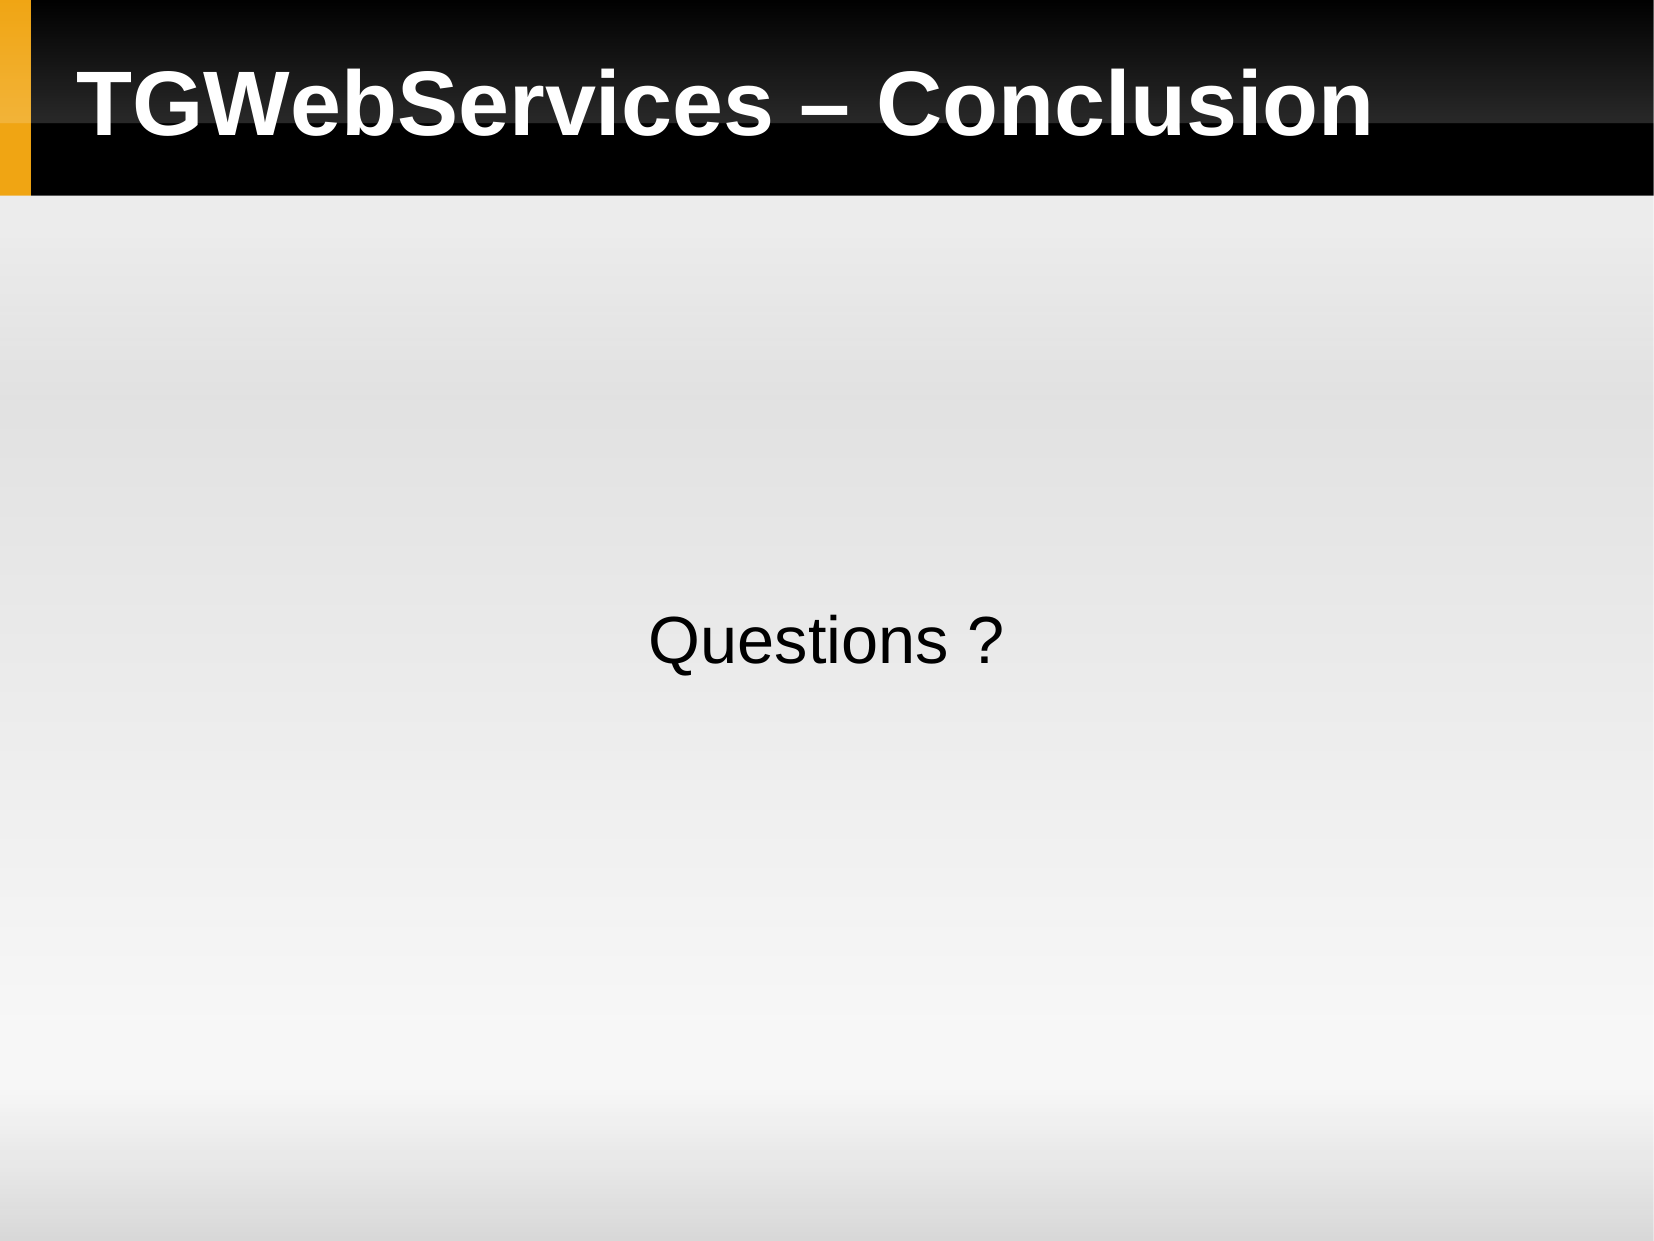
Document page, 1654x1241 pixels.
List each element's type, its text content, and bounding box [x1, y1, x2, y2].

list Questions ? [82, 290, 1571, 1094]
title TGWebServices – Conclusion [76, 7, 1565, 200]
picture [0, 0, 1654, 1241]
